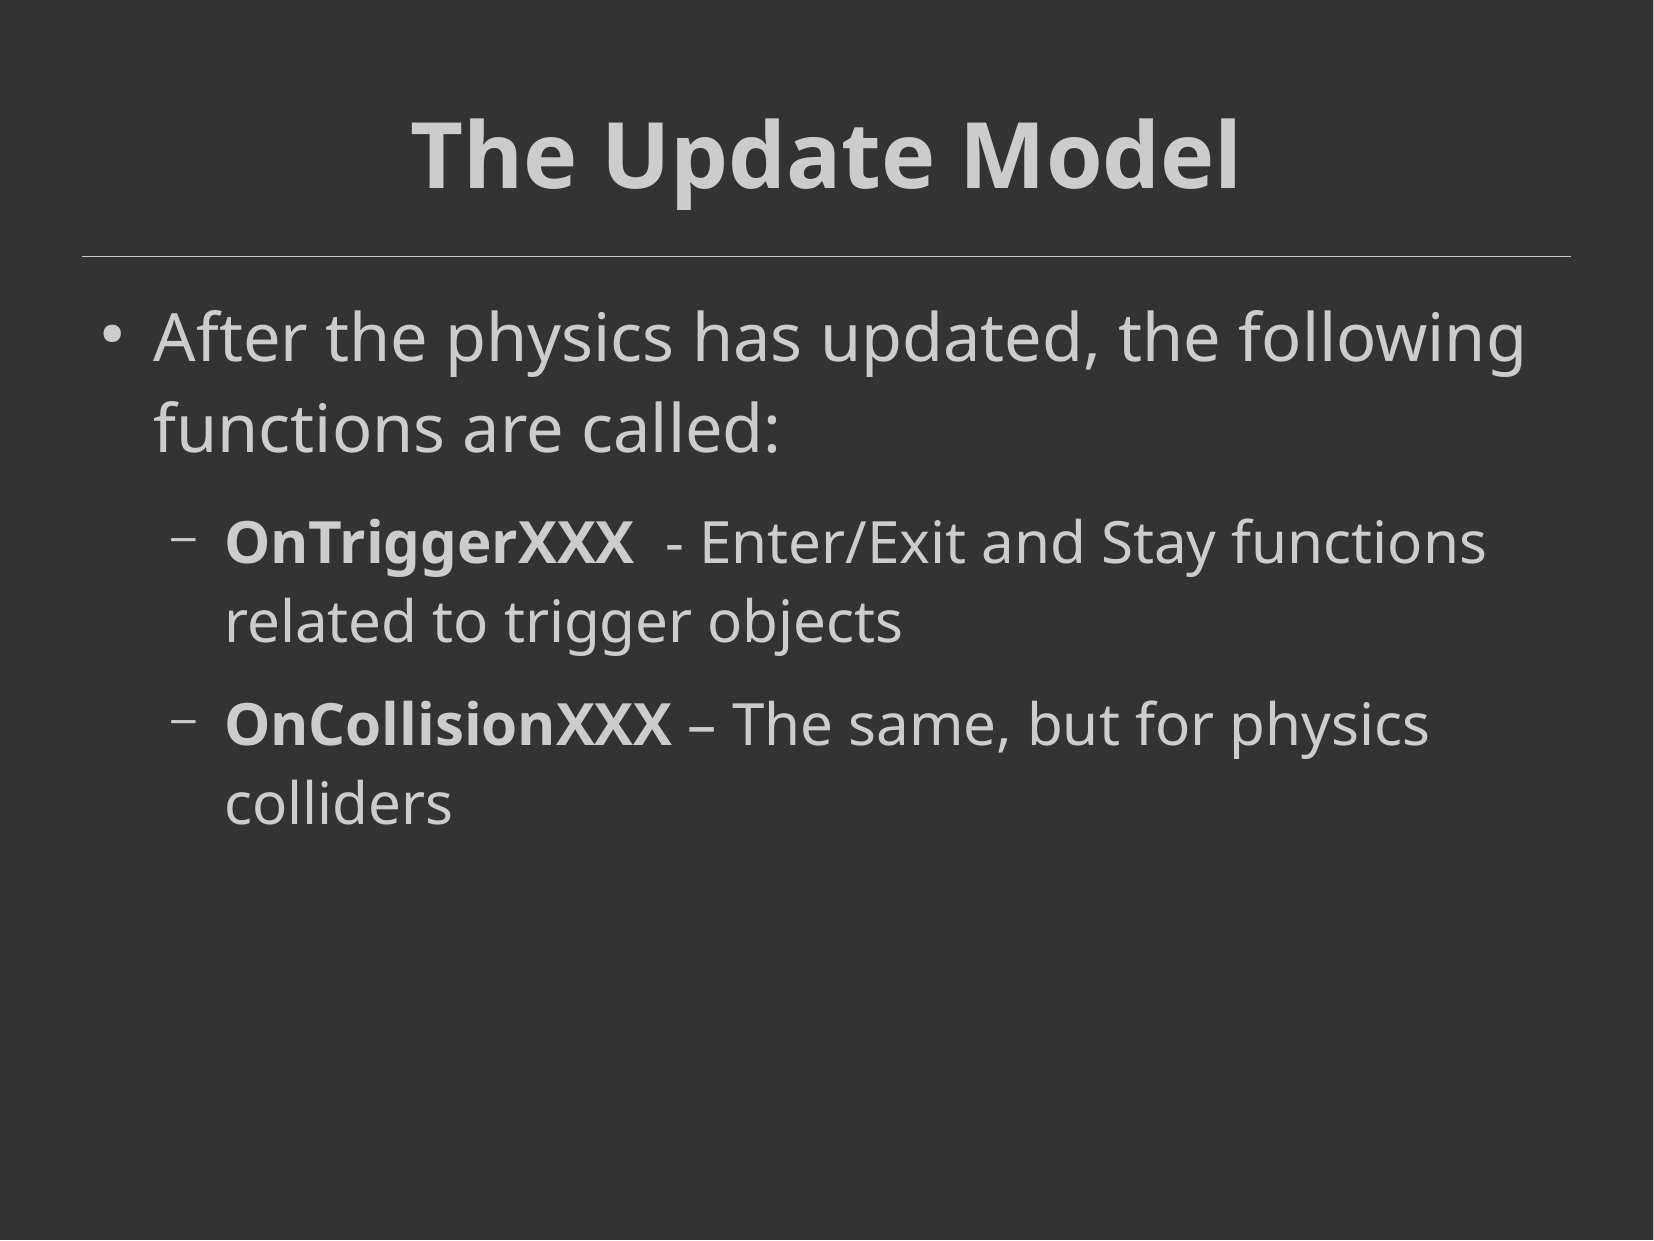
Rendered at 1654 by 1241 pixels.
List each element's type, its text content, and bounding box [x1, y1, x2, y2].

title The Update Model [82, 49, 1571, 257]
list After the physics has updated, the following functions are called: OnTriggerXXX - Enter/Exit and Stay functions related to trigger objects OnCollisionXXX – The same, but for physics colliders [82, 290, 1571, 1010]
